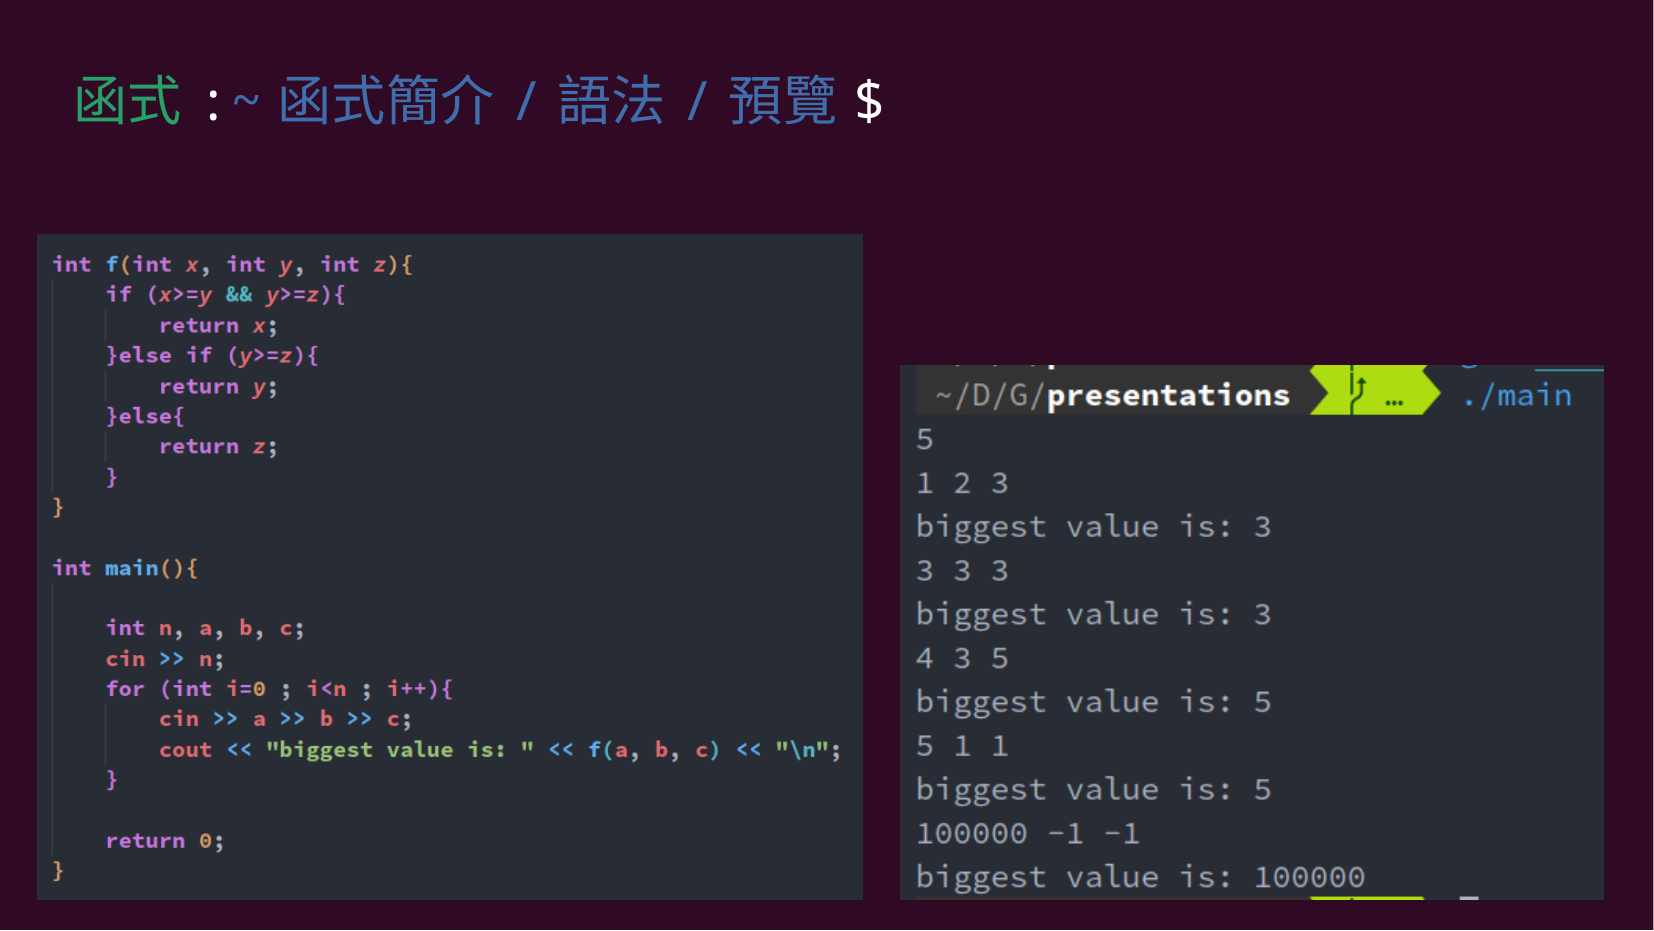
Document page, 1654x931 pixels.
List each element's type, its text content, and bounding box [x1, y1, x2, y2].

picture [37, 234, 863, 901]
text_box 函式:~函式簡介/語法/預覽$ [59, 55, 1201, 139]
picture [900, 365, 1604, 901]
